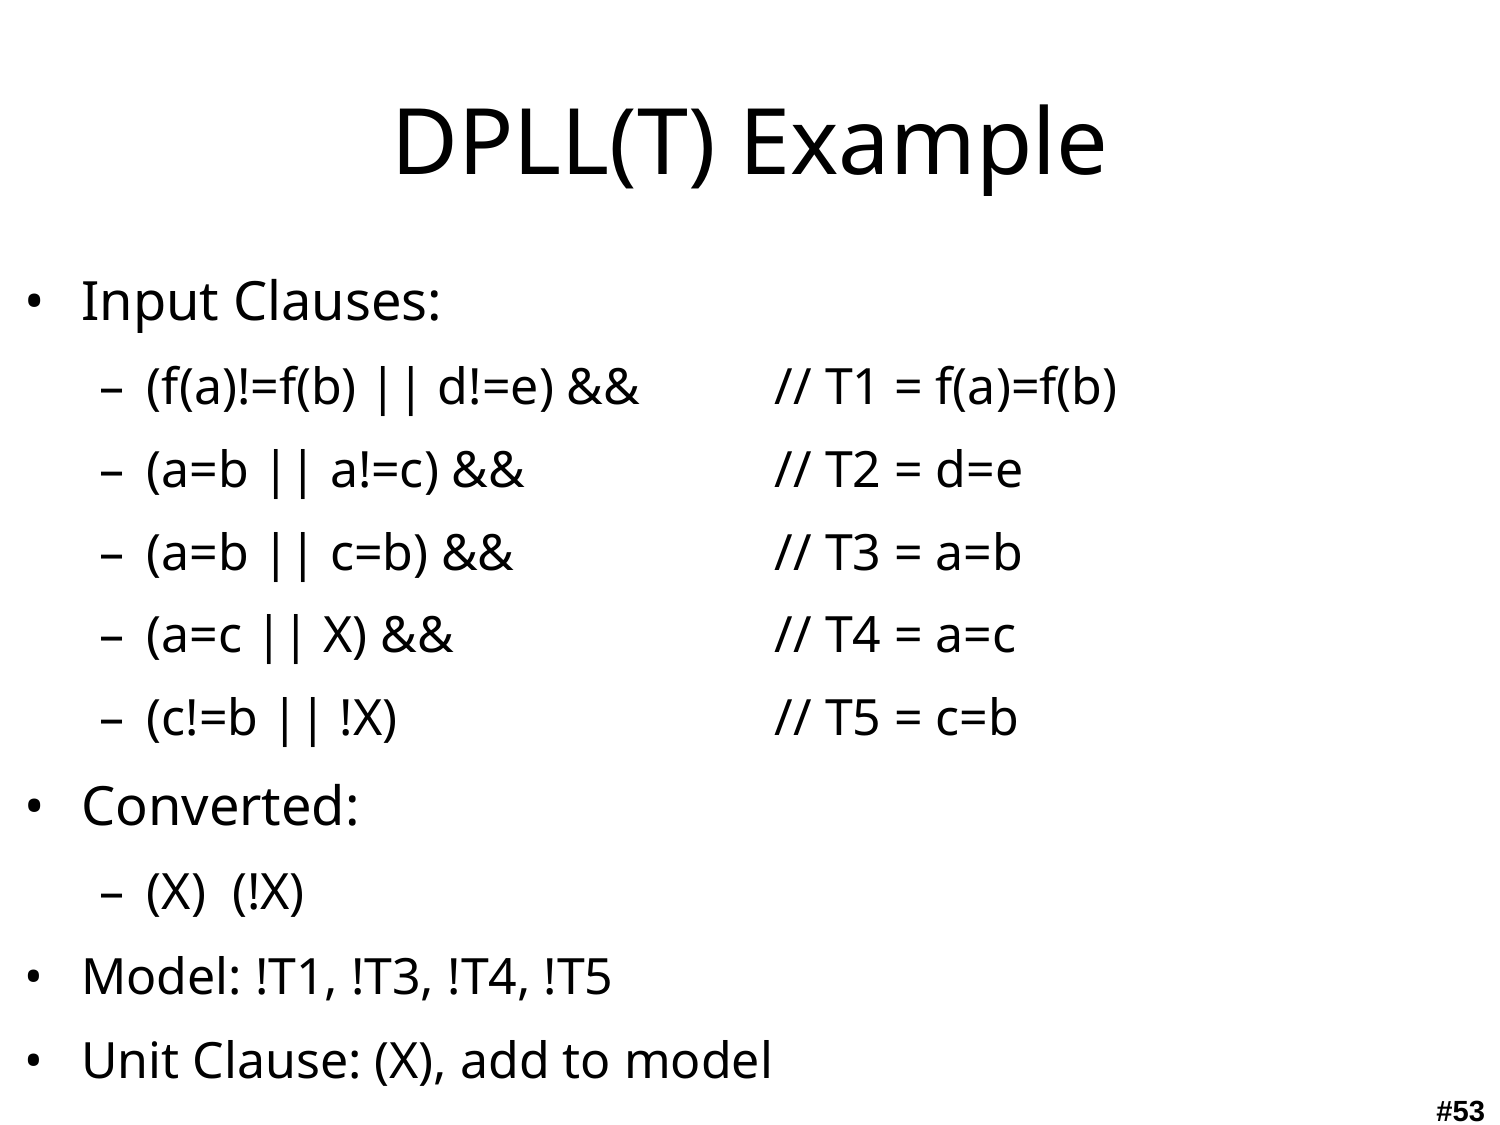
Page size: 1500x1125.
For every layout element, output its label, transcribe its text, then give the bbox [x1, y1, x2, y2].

title DPLL(T) Example [24, 45, 1476, 233]
list Input Clauses: (f(a)!=f(b) || d!=e) && // T1 = f(a)=f(b) (a=b || a!=c) && // T2 = d=e (a=b || c=b) && // T3 = a=b (a=c || X) && // T4 = a=c (c!=b || !X) // T5 = c=b Converted: (X) (!X) Model: !T1, !T3, !T4, !T5 Unit Clause: (X), add to model [24, 262, 1476, 1101]
